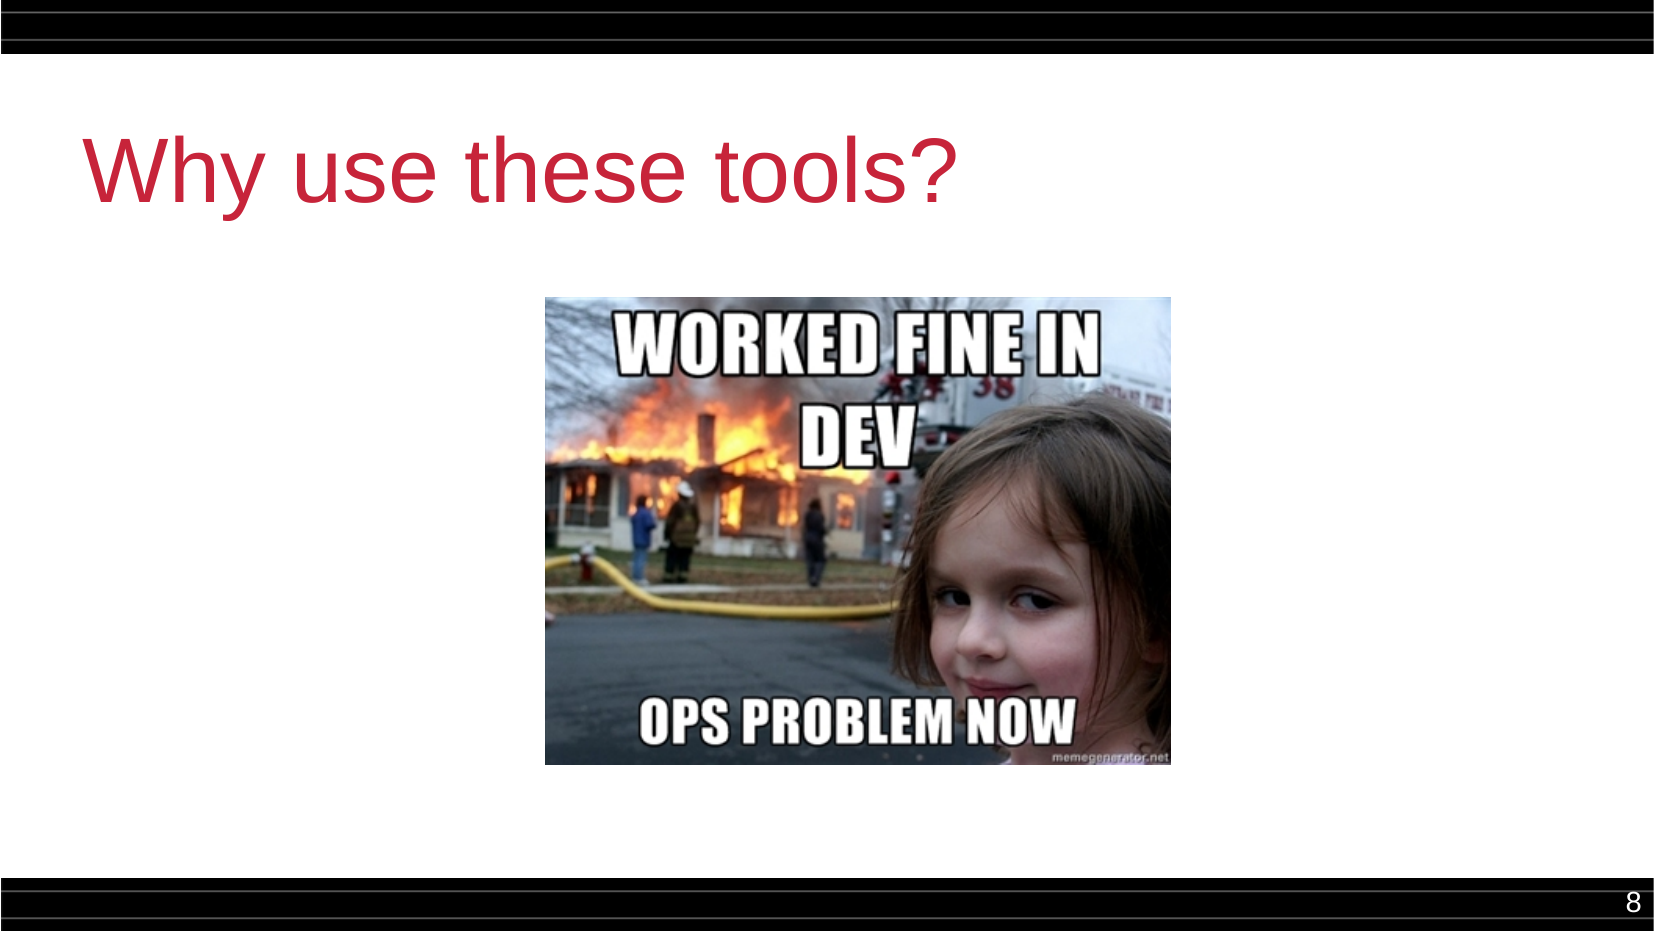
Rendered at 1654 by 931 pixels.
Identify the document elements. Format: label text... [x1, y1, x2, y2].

picture [1, 0, 1654, 54]
picture [545, 297, 1171, 766]
title Why use these tools? [82, 92, 1571, 249]
picture [1, 878, 1654, 931]
